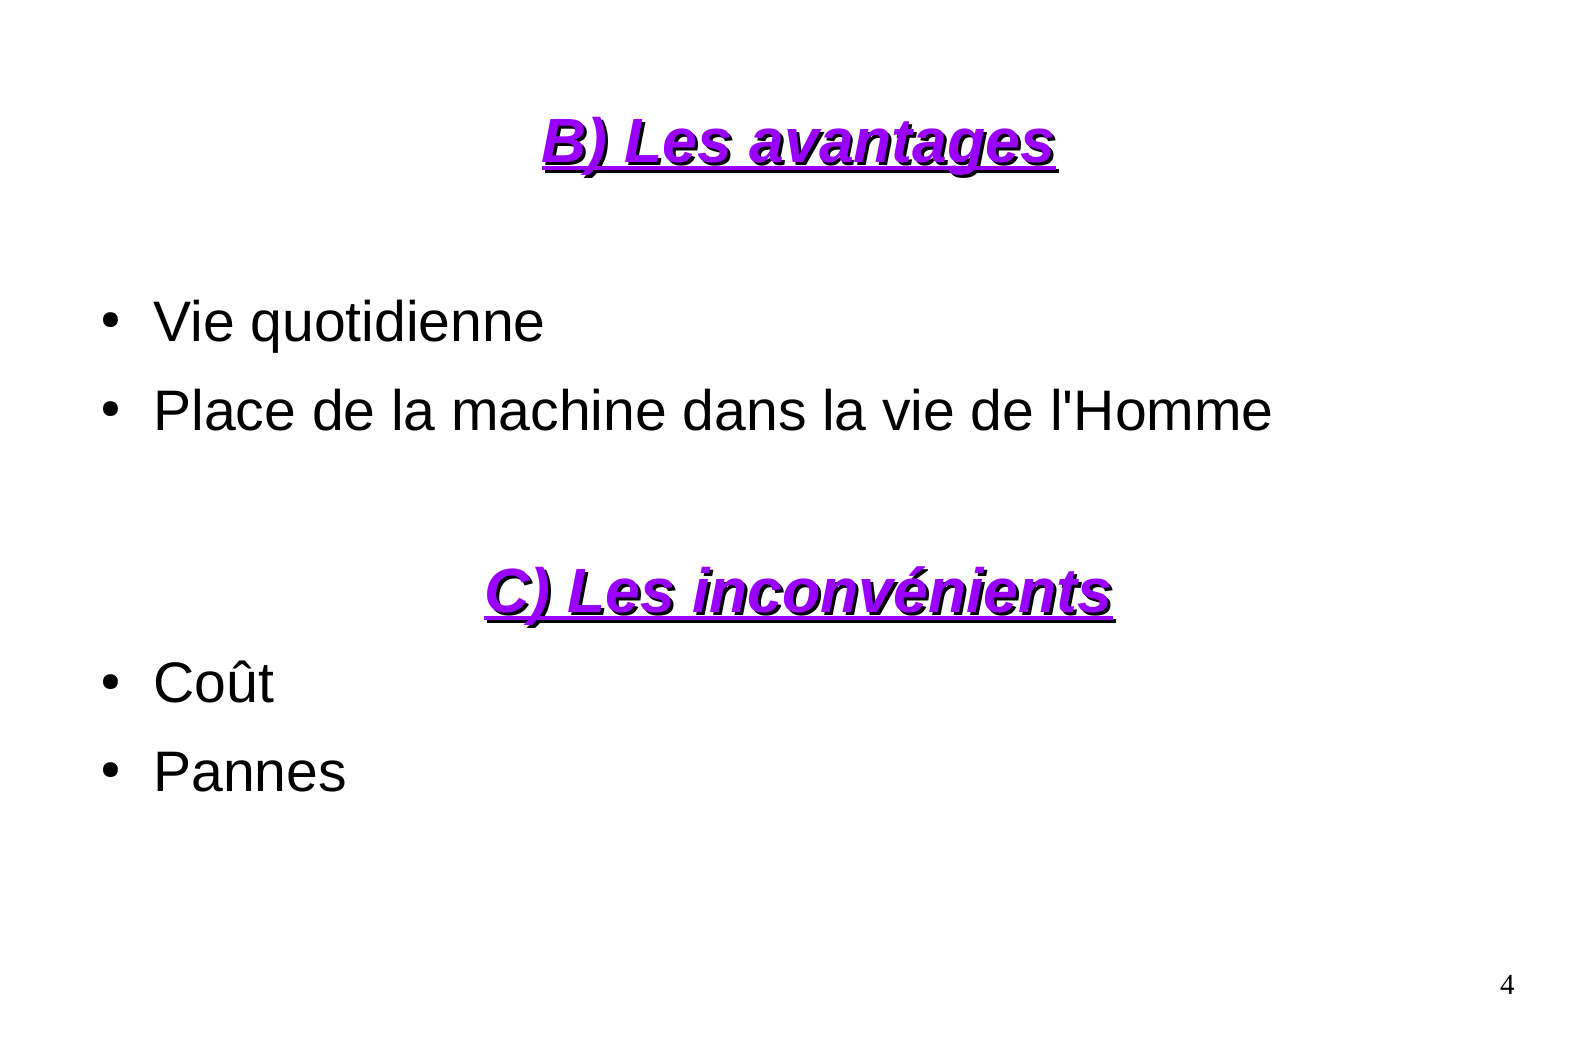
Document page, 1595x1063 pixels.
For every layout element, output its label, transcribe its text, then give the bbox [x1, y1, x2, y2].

list B) Les avantages Vie quotidienne Place de la machine dans la vie de l'Homme C) Les inconvénients Coût Pannes [82, 106, 1515, 951]
